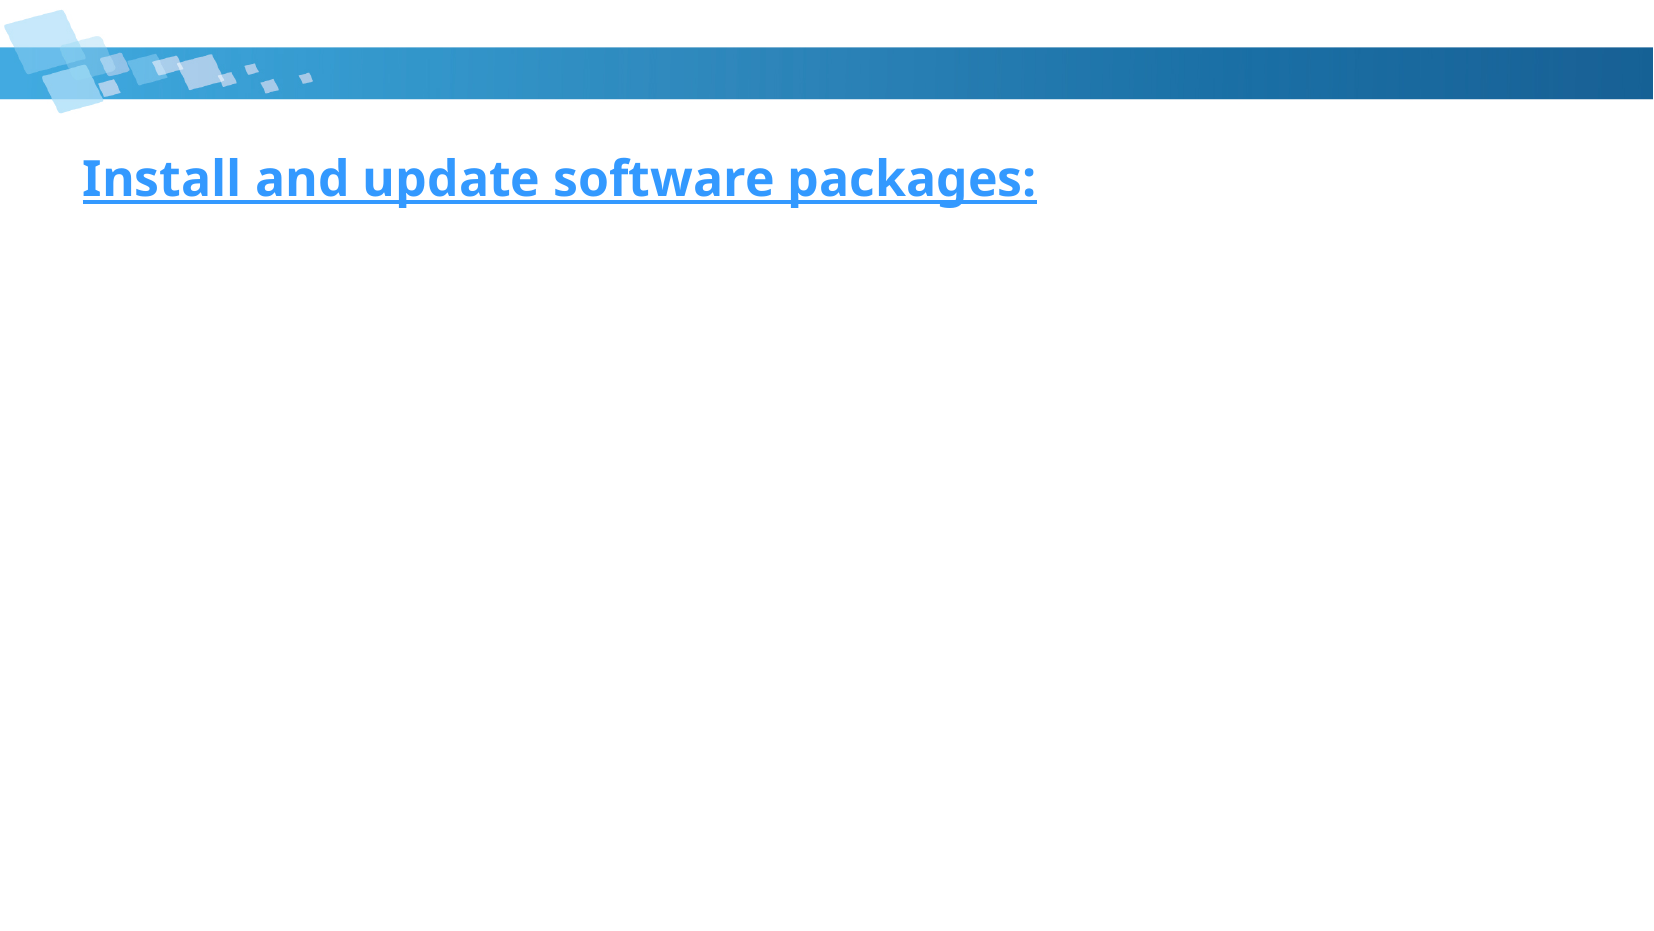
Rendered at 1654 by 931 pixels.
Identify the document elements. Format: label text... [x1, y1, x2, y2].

title Install and update software packages: [82, 99, 1571, 255]
picture [0, 0, 1653, 929]
